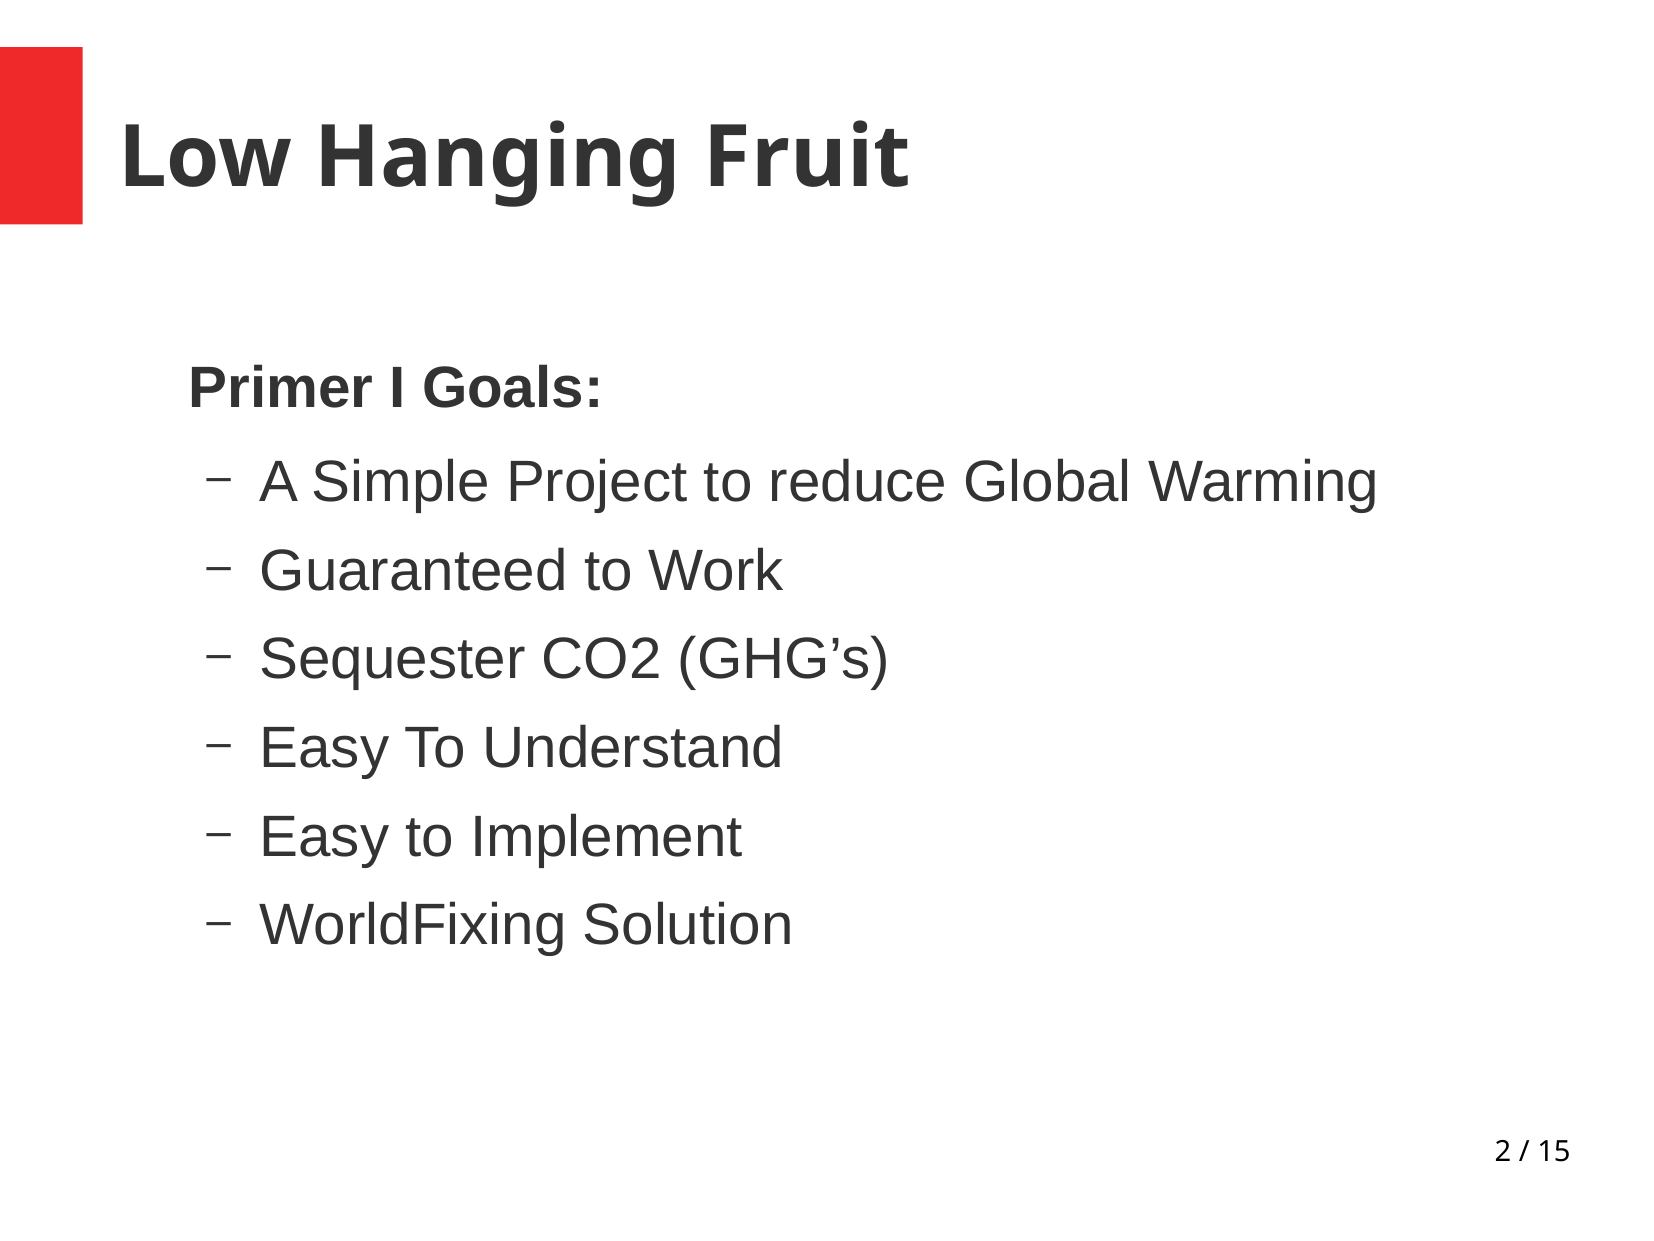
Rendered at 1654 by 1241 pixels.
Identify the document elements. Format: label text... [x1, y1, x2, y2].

list Primer I Goals: A Simple Project to reduce Global Warming Guaranteed to Work Sequester CO2 (GHG’s) Easy To Understand Easy to Implement WorldFixing Solution [118, 354, 1536, 1074]
title Low Hanging Fruit [118, 49, 1571, 257]
